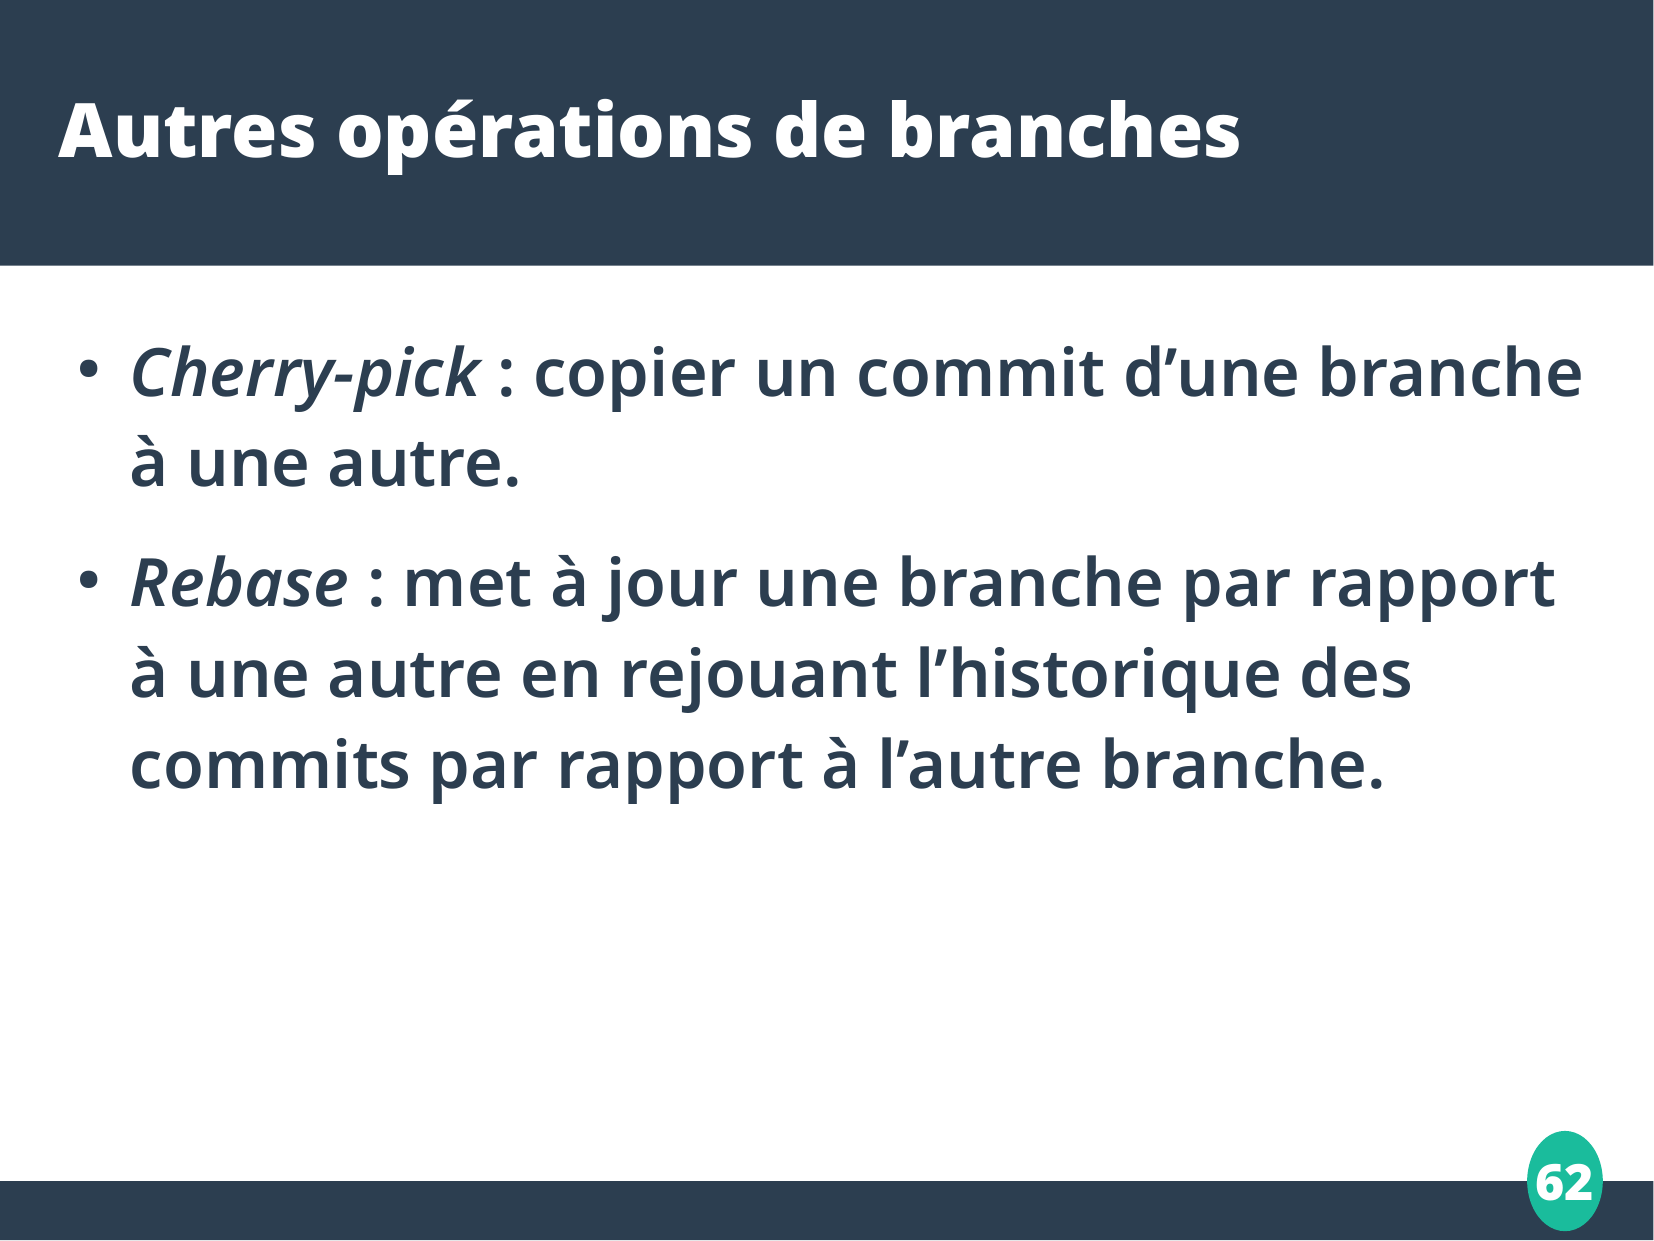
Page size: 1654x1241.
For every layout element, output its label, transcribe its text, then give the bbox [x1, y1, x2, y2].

list Cherry-pick : copier un commit d’une branche à une autre. Rebase : met à jour une branche par rapport à une autre en rejouant l’historique des commits par rapport à l’autre branche. [59, 324, 1595, 1152]
title Autres opérations de branches [59, 49, 1595, 207]
